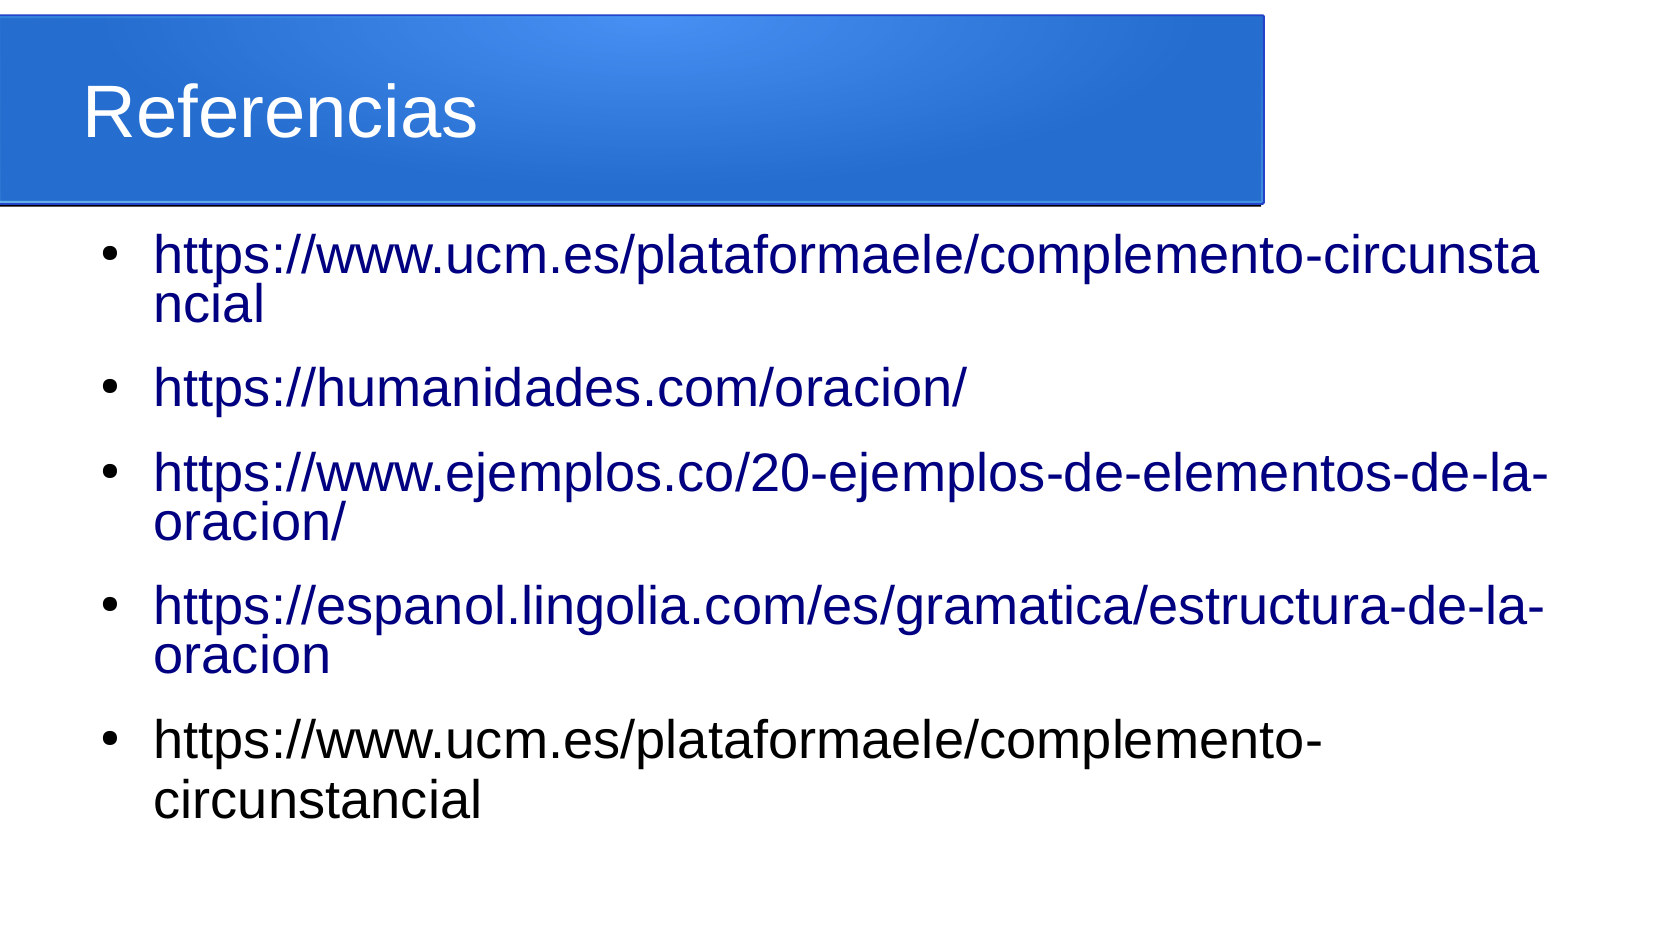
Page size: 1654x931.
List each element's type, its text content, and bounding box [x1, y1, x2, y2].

title Referencias [82, 35, 1235, 189]
list https://www.ucm.es/plataformaele/complemento-circunstancial https://humanidades.com/oracion/ https://www.ejemplos.co/20-ejemplos-de-elementos-de-la-oracion/ https://espanol.lingolia.com/es/gramatica/estructura-de-la-oracion https://www.ucm.es/plataformaele/complemento-circunstancial [82, 224, 1571, 764]
